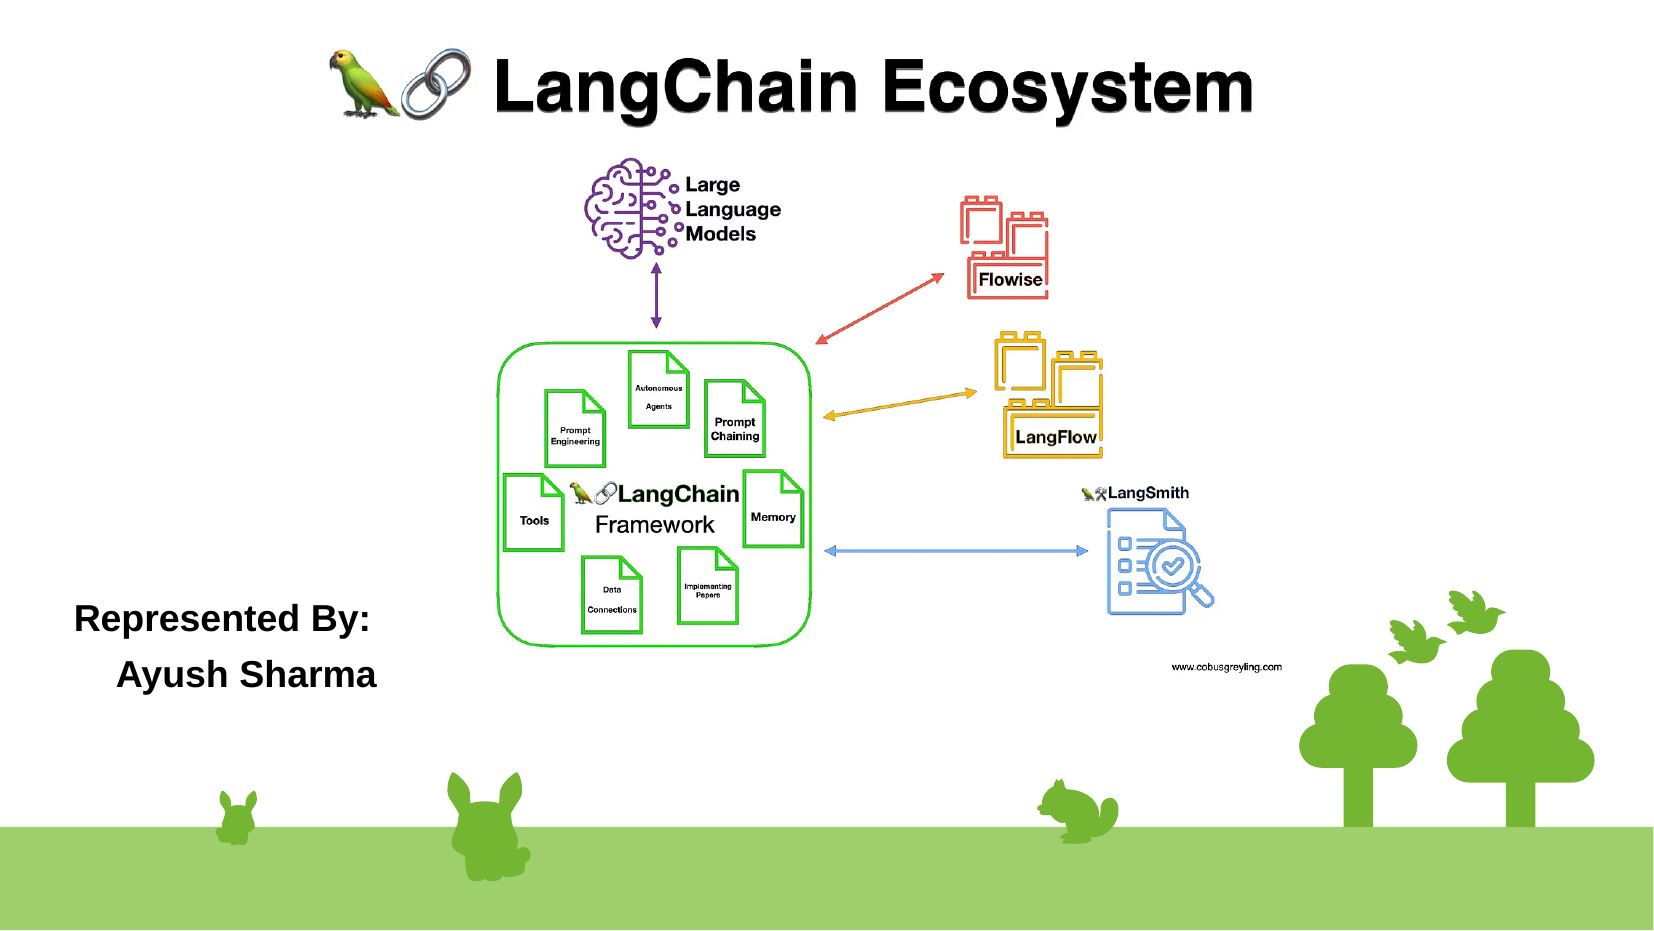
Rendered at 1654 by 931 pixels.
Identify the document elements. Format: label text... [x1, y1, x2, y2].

text_box Represented By: Ayush Sharma [59, 590, 502, 709]
picture [281, 41, 1300, 691]
